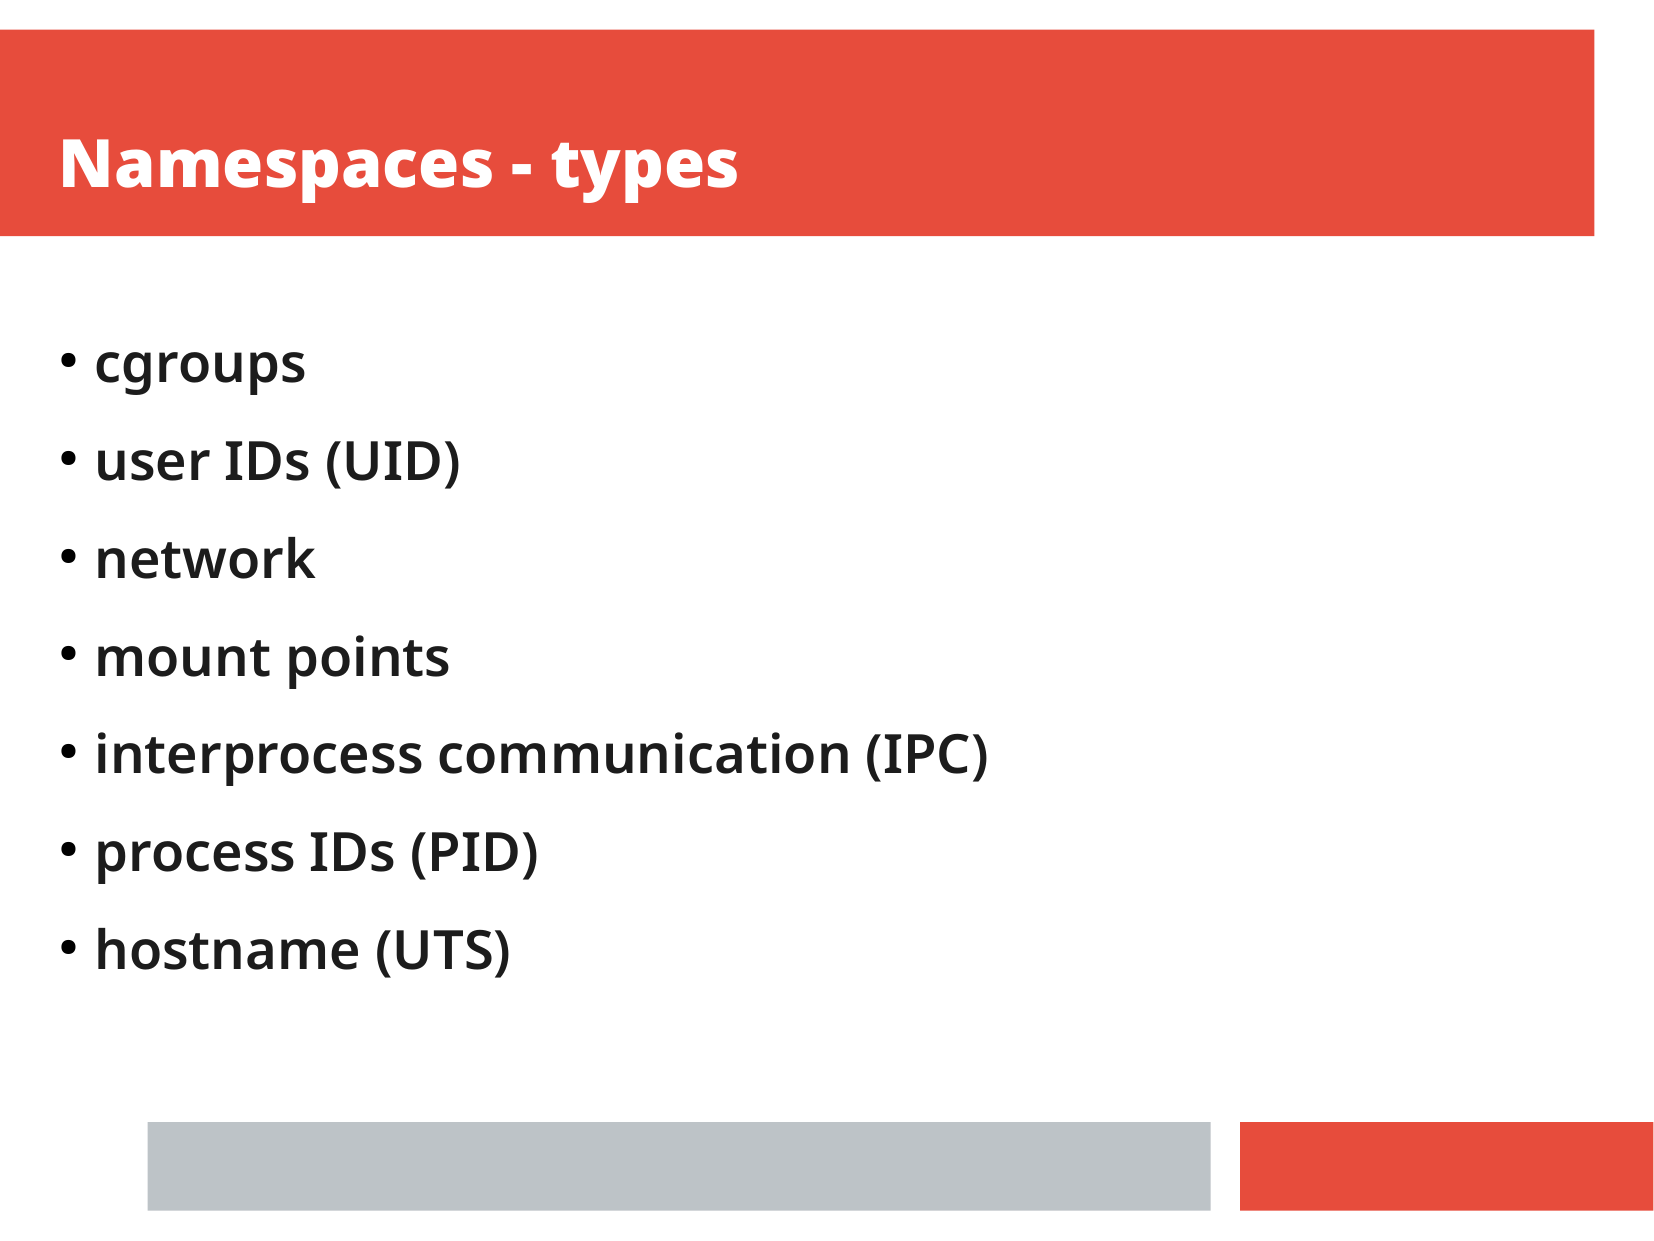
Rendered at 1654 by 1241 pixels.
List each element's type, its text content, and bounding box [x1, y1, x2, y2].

title Namespaces - types [59, 59, 1595, 207]
list cgroups user IDs (UID) network mount points interprocess communication (IPC) process IDs (PID) hostname (UTS) [59, 324, 1565, 1093]
